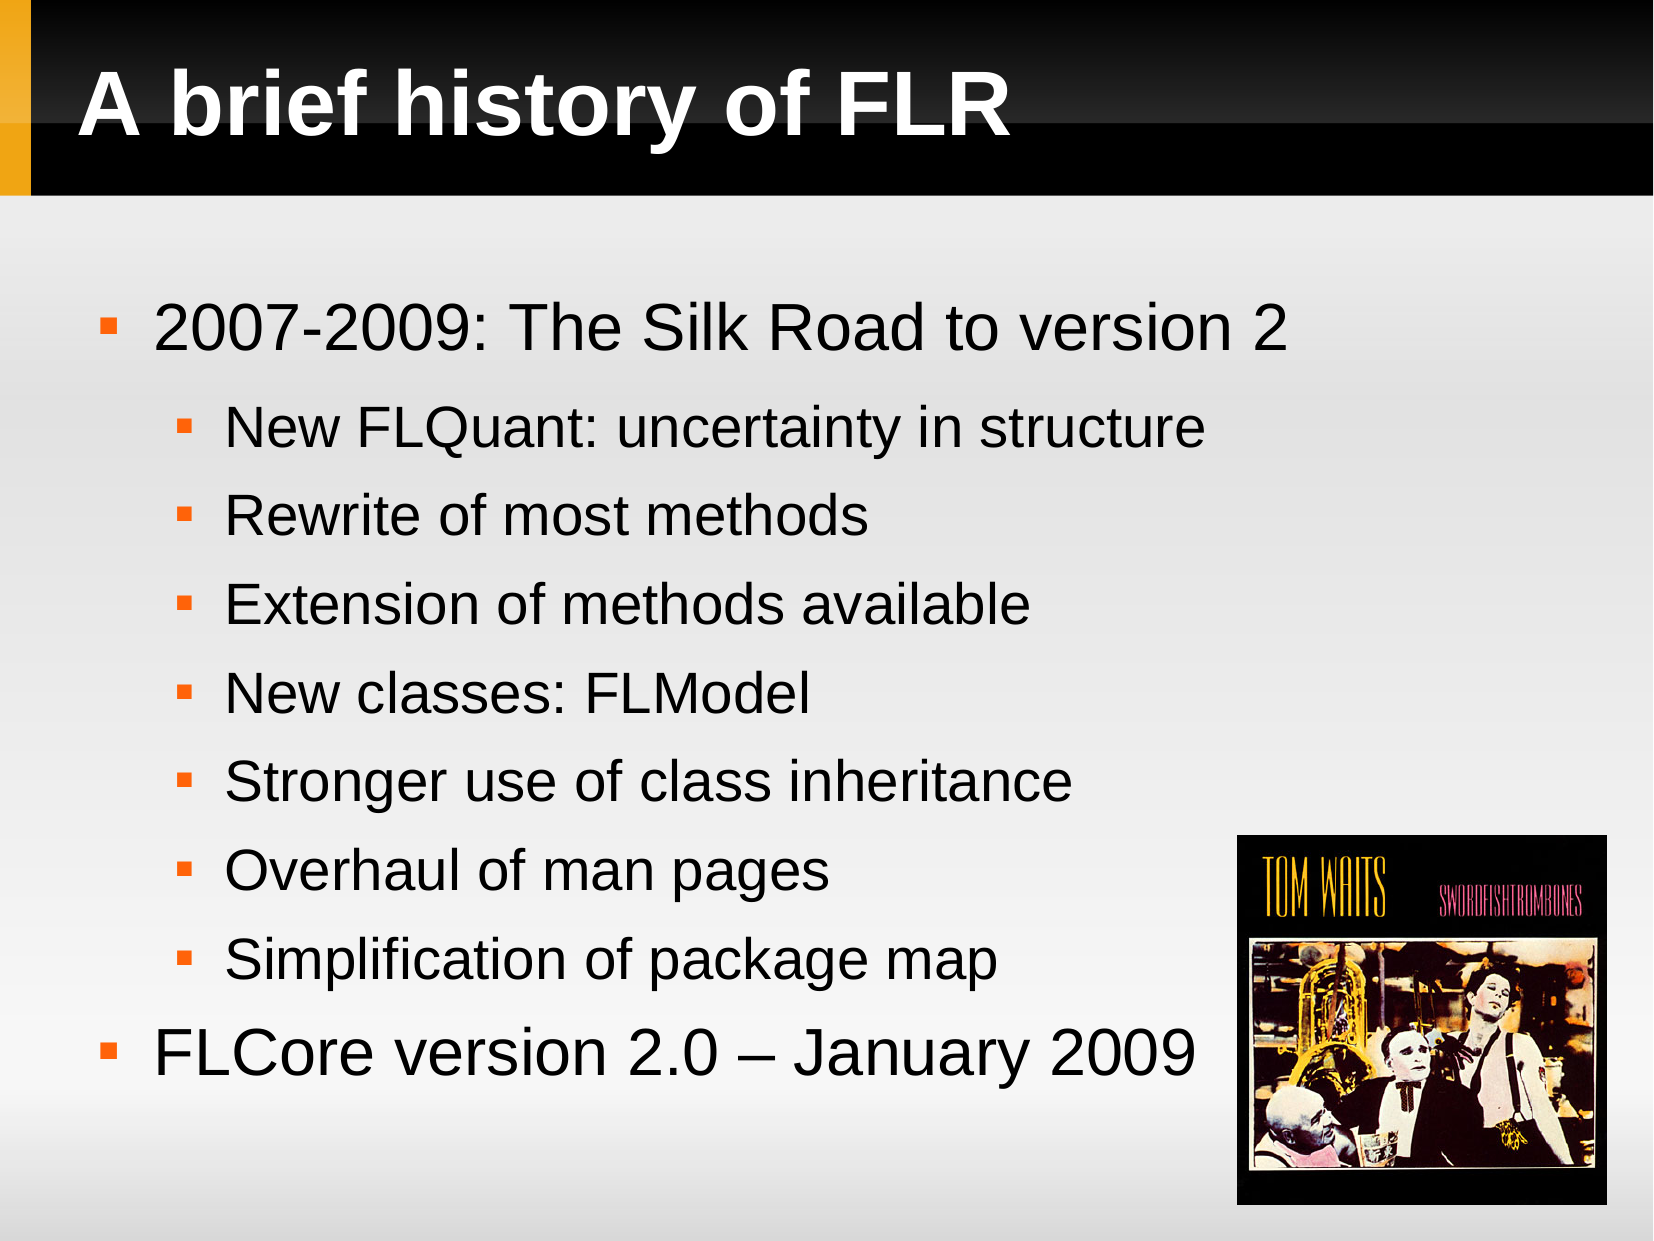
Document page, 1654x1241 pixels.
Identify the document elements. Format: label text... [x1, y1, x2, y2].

list 2007-2009: The Silk Road to version 2 New FLQuant: uncertainty in structure Rewrite of most methods Extension of methods available New classes: FLModel Stronger use of class inheritance Overhaul of man pages Simplification of package map FLCore version 2.0 – January 2009 [82, 290, 1571, 1095]
title A brief history of FLR [76, 7, 1565, 200]
picture [0, 0, 1654, 1241]
